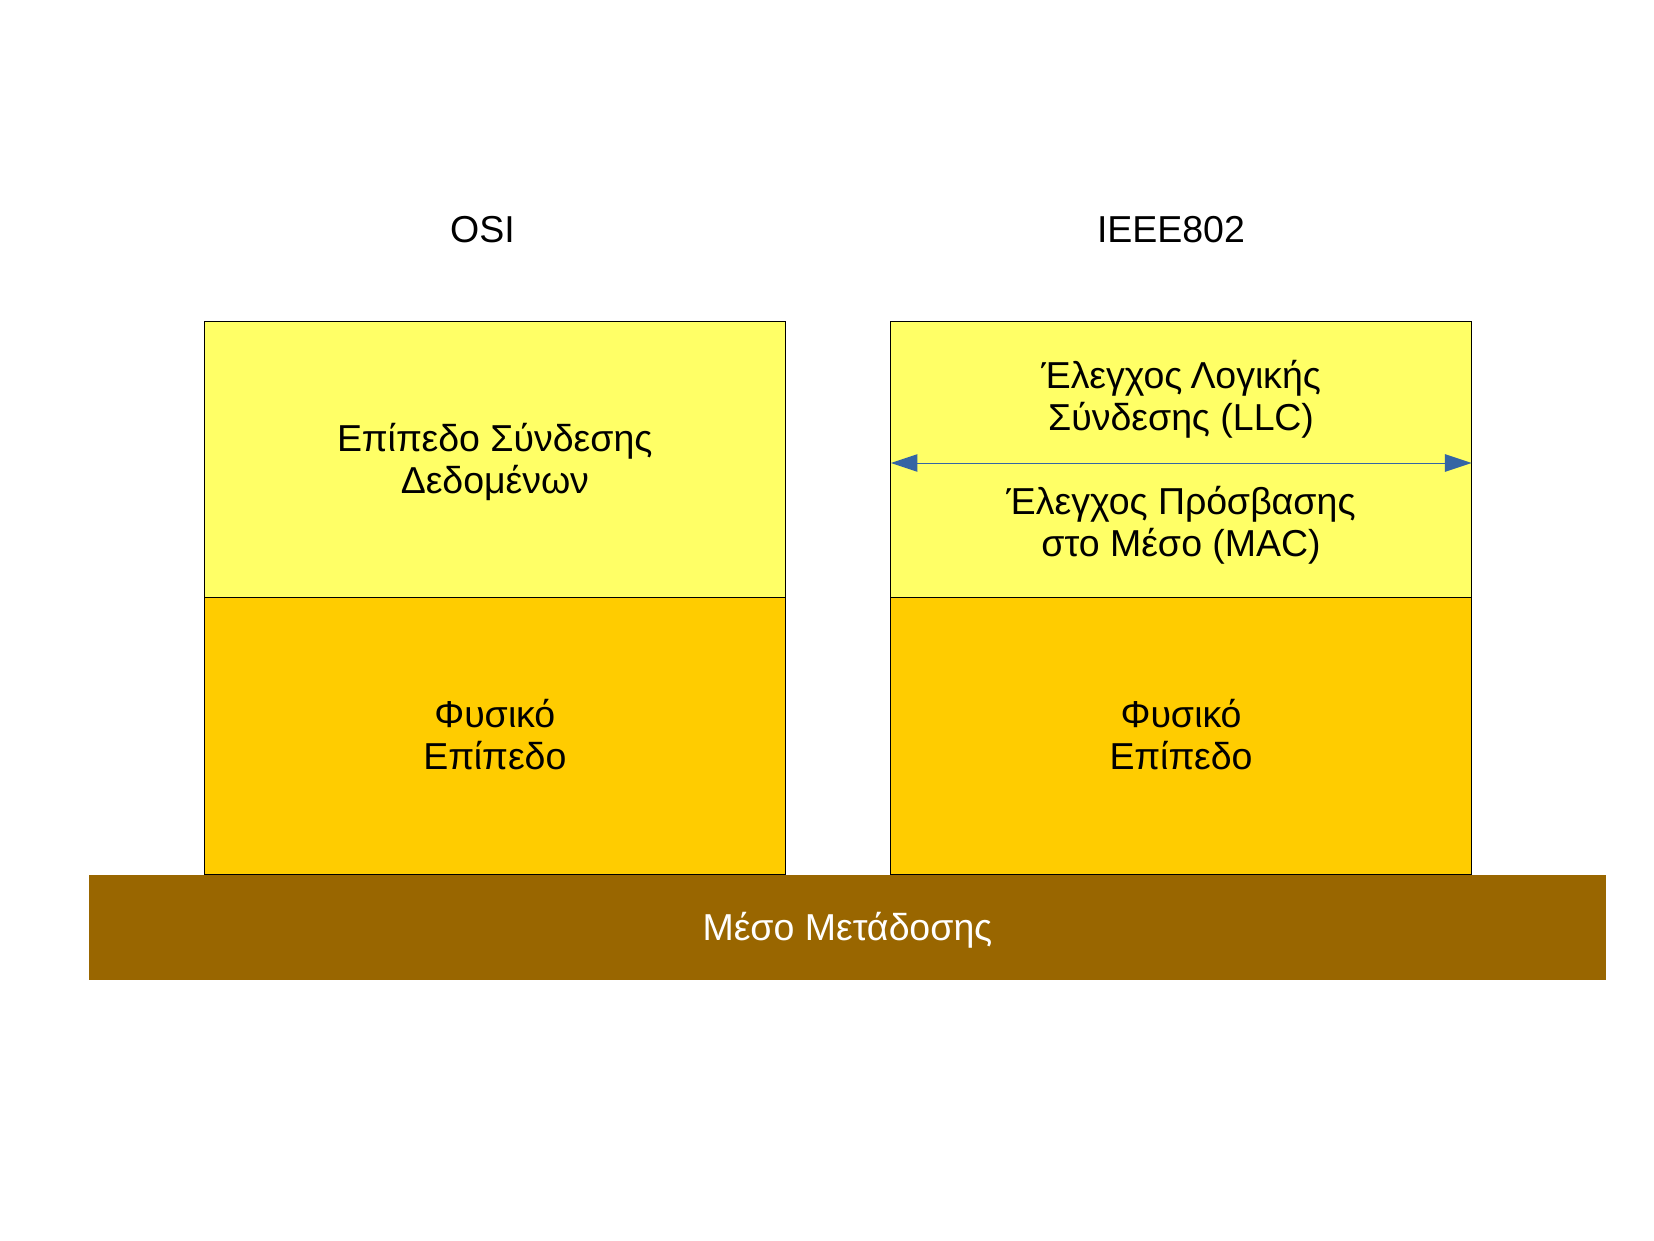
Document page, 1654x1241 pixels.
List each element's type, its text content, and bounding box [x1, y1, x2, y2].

text_box IEEE802 [1082, 200, 1347, 293]
text_box OSI [435, 200, 568, 279]
text_box Φυσικό Επίπεδο [890, 597, 1472, 875]
text_box Φυσικό Επίπεδο [204, 597, 786, 875]
text_box Έλεγχος Λογικής Σύνδεσης (LLC) Έλεγχος Πρόσβασης στο Μέσο (MAC) [890, 464, 1472, 597]
text_box Έλεγχος Λογικής Σύνδεσης (LLC) Έλεγχος Πρόσβασης στο Μέσο (MAC) [890, 321, 1472, 463]
text_box Επίπεδο Σύνδεσης Δεδομένων [204, 321, 786, 597]
text_box Μέσο Μετάδοσης [88, 874, 1607, 981]
